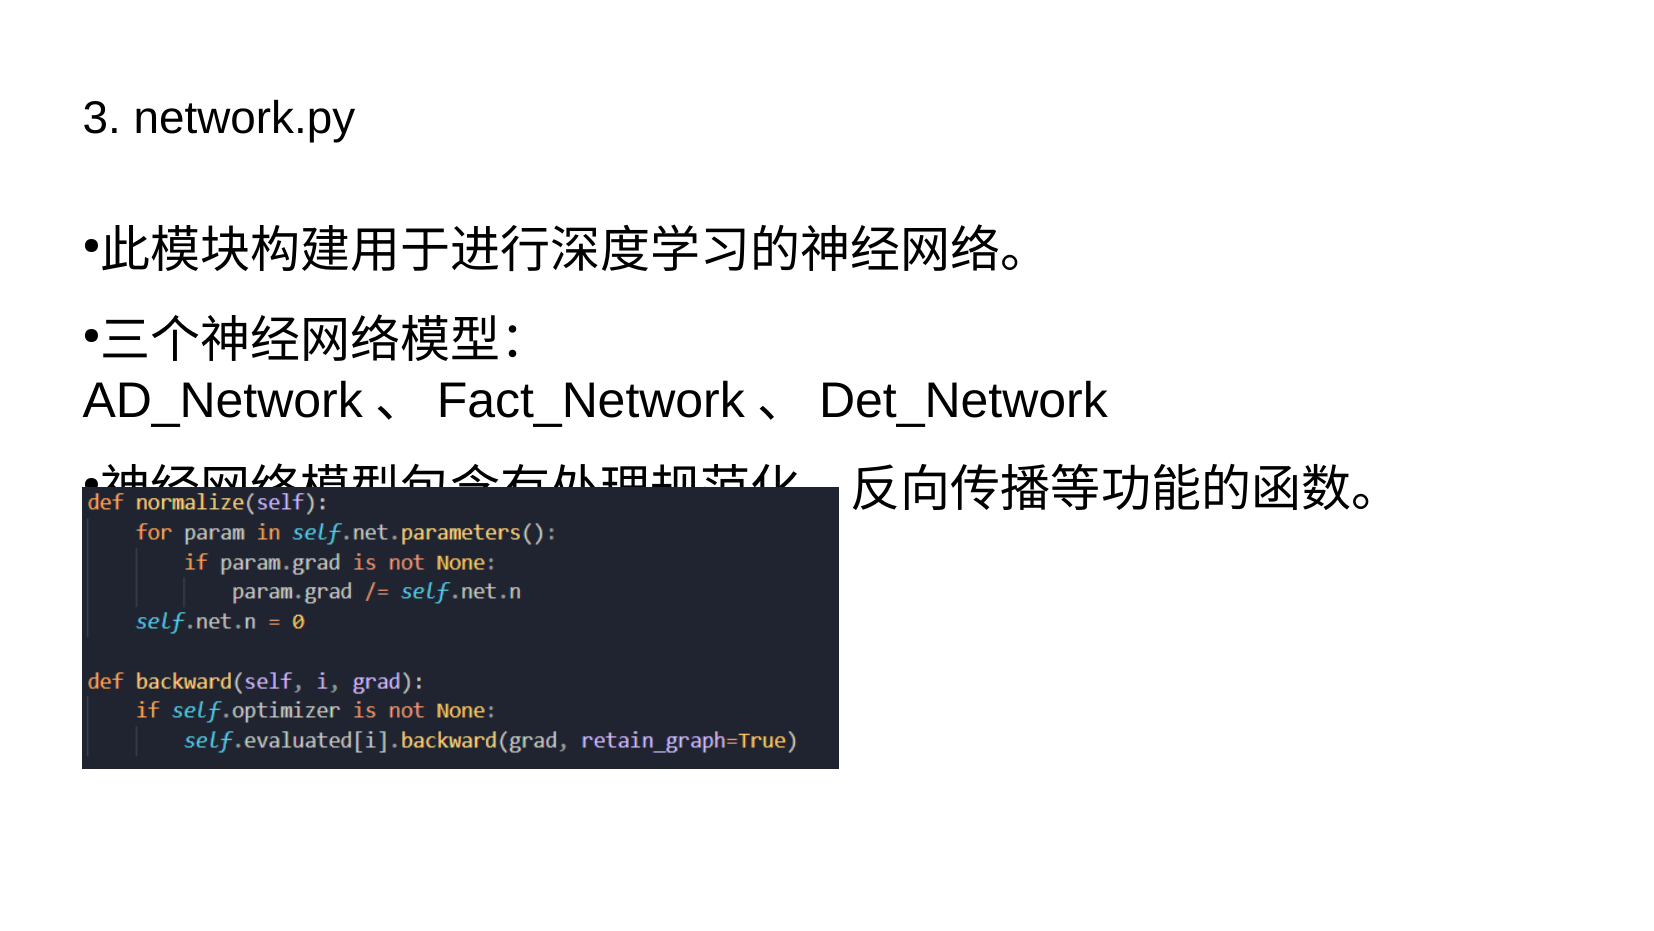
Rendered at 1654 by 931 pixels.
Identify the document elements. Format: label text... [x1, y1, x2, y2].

list 此模块构建用于进行深度学习的神经网络。 三个神经网络模型：AD_Network、Fact_Network、Det_Network 神经网络模型包含有处理规范化、反向传播等功能的函数。 [82, 217, 1571, 758]
title 3. network.py [82, 37, 1571, 193]
picture [82, 487, 839, 769]
